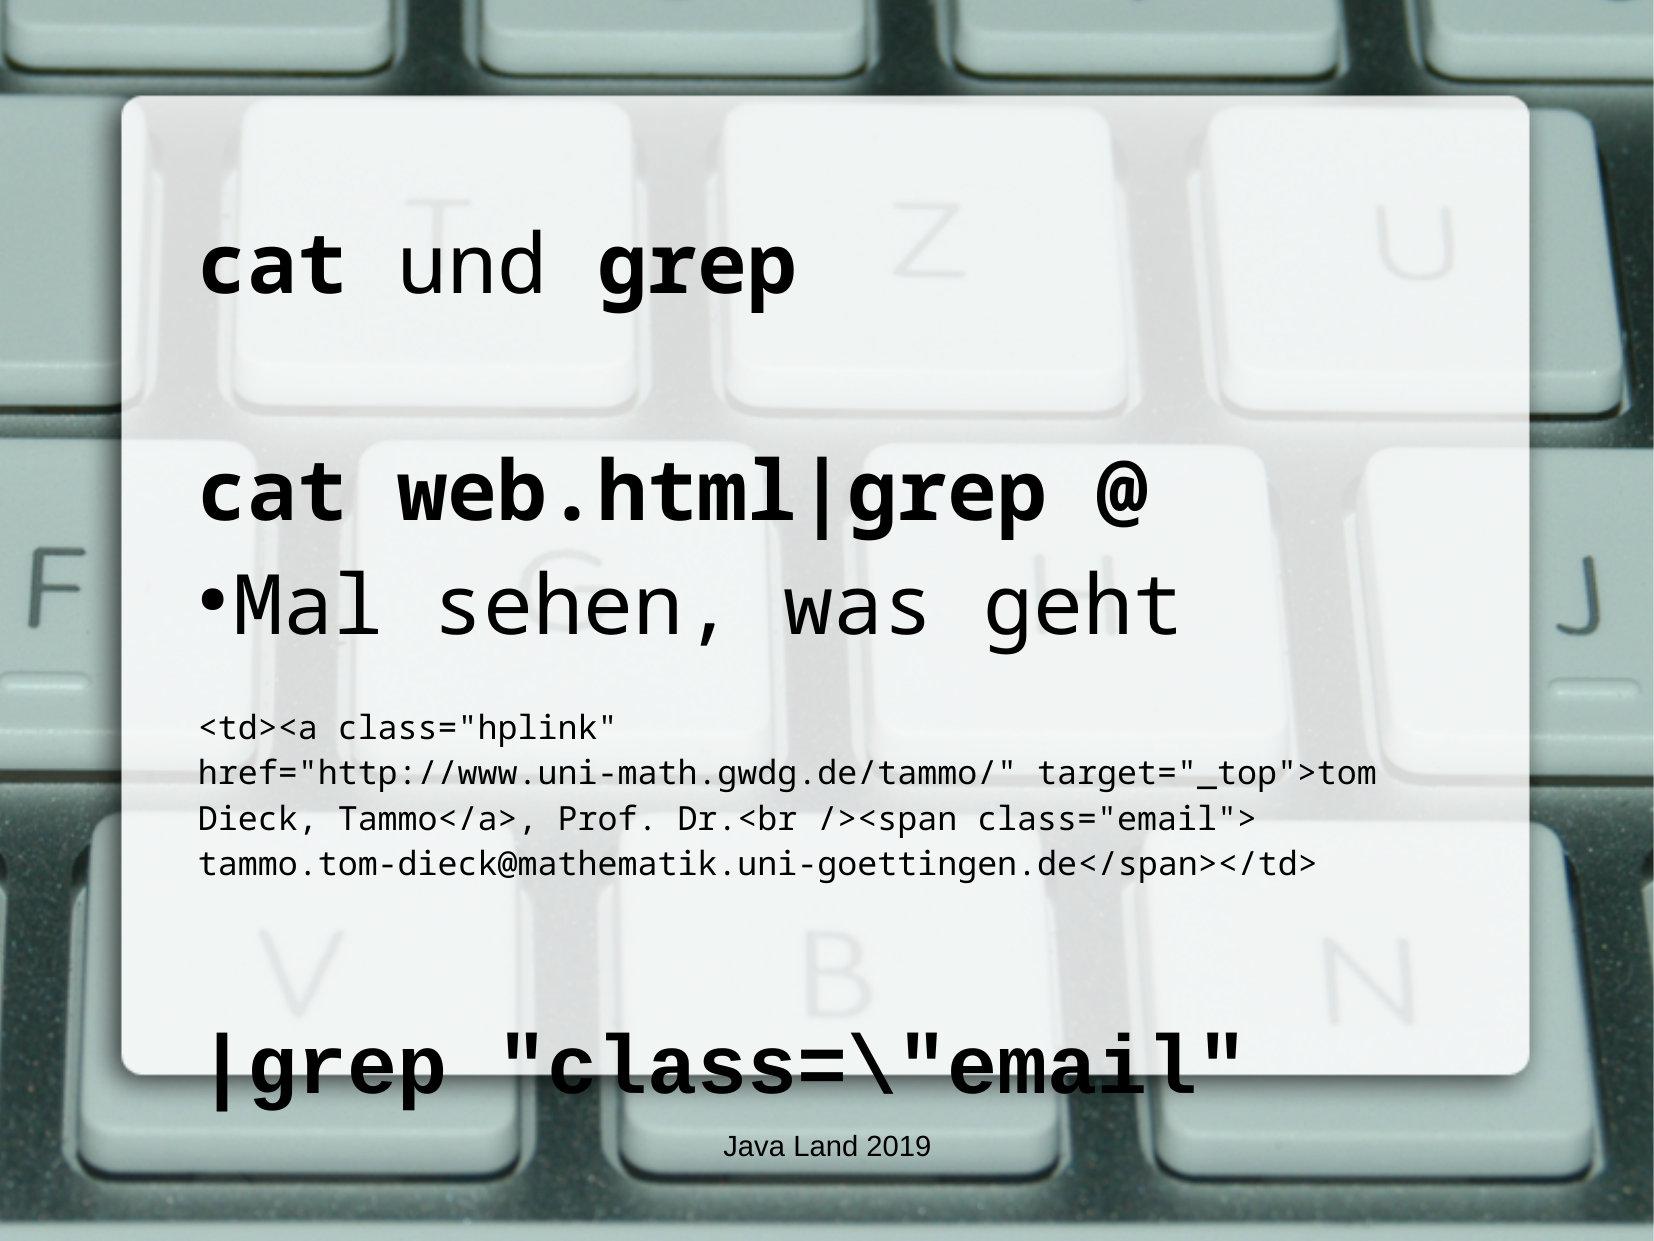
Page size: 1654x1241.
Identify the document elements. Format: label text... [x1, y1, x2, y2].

text_box cat und grep cat web.html|grep @ Mal sehen, was geht <td><a class="hplink" href="http://www.uni-math.gwdg.de/tammo/" target="_top">tom Dieck, Tammo</a>, Prof. Dr.<br /><span class="email">tammo.tom-dieck@mathematik.uni-goettingen.de</span></td> |grep "class=\"email" [197, 204, 1430, 1013]
title [280, 170, 1436, 934]
picture [0, 0, 1654, 1241]
